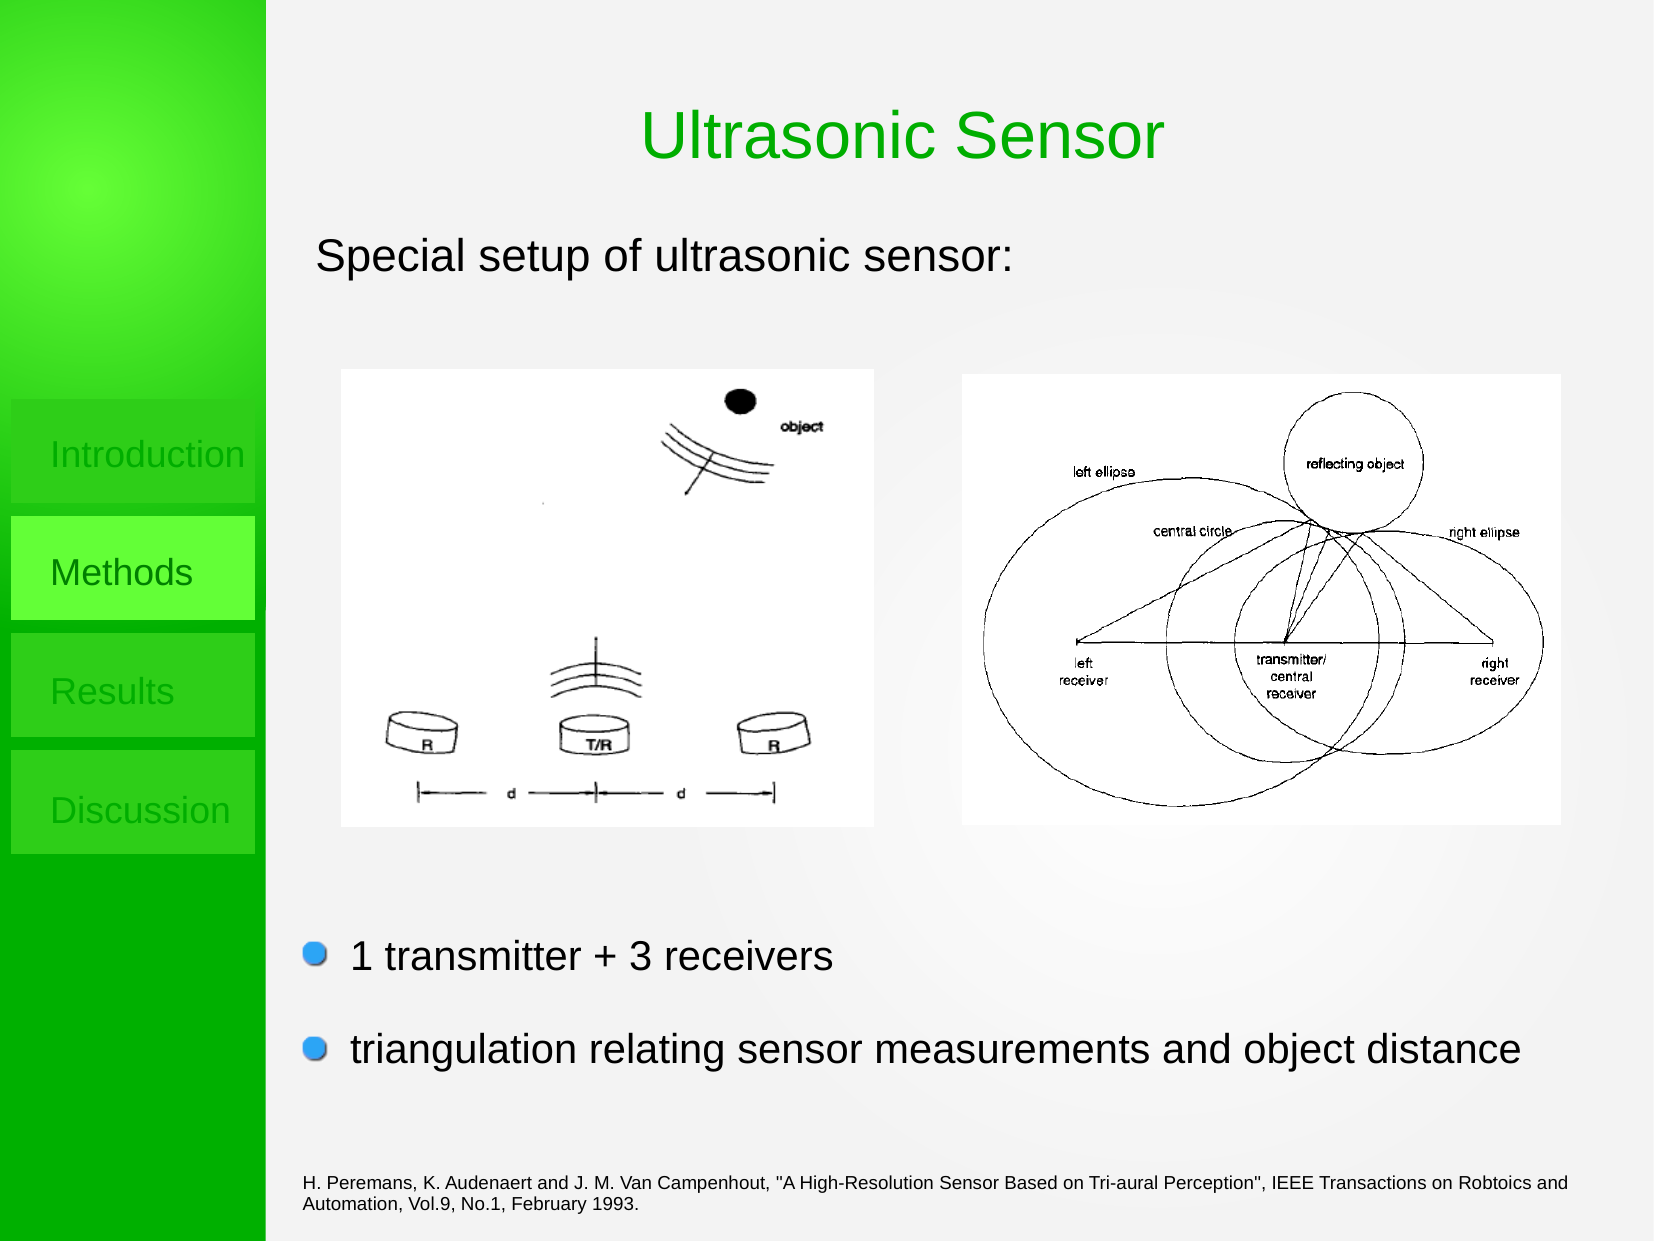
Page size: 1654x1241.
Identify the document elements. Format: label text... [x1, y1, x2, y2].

picture [301, 1035, 330, 1064]
text_box Introduction [35, 425, 319, 483]
picture [341, 369, 874, 827]
text_box Discussion [35, 781, 292, 839]
text_box Results [35, 663, 265, 720]
text_box 1 transmitter + 3 receivers triangulation relating sensor measurements and object distance [349, 880, 1546, 1126]
title Ultrasonic Sensor [159, 31, 1648, 239]
text_box Methods [35, 544, 252, 602]
picture [962, 374, 1561, 826]
text_box Special setup of ultrasonic sensor: [302, 200, 1126, 310]
text_box H. Peremans, K. Audenaert and J. M. Van Campenhout, ''A High-Resolution Sensor Based on Tri-aural Perception'', IEEE Transactions on Robtoics and Automation, Vol.9, No.1, February 1993. [302, 1172, 1576, 1215]
picture [301, 940, 330, 970]
